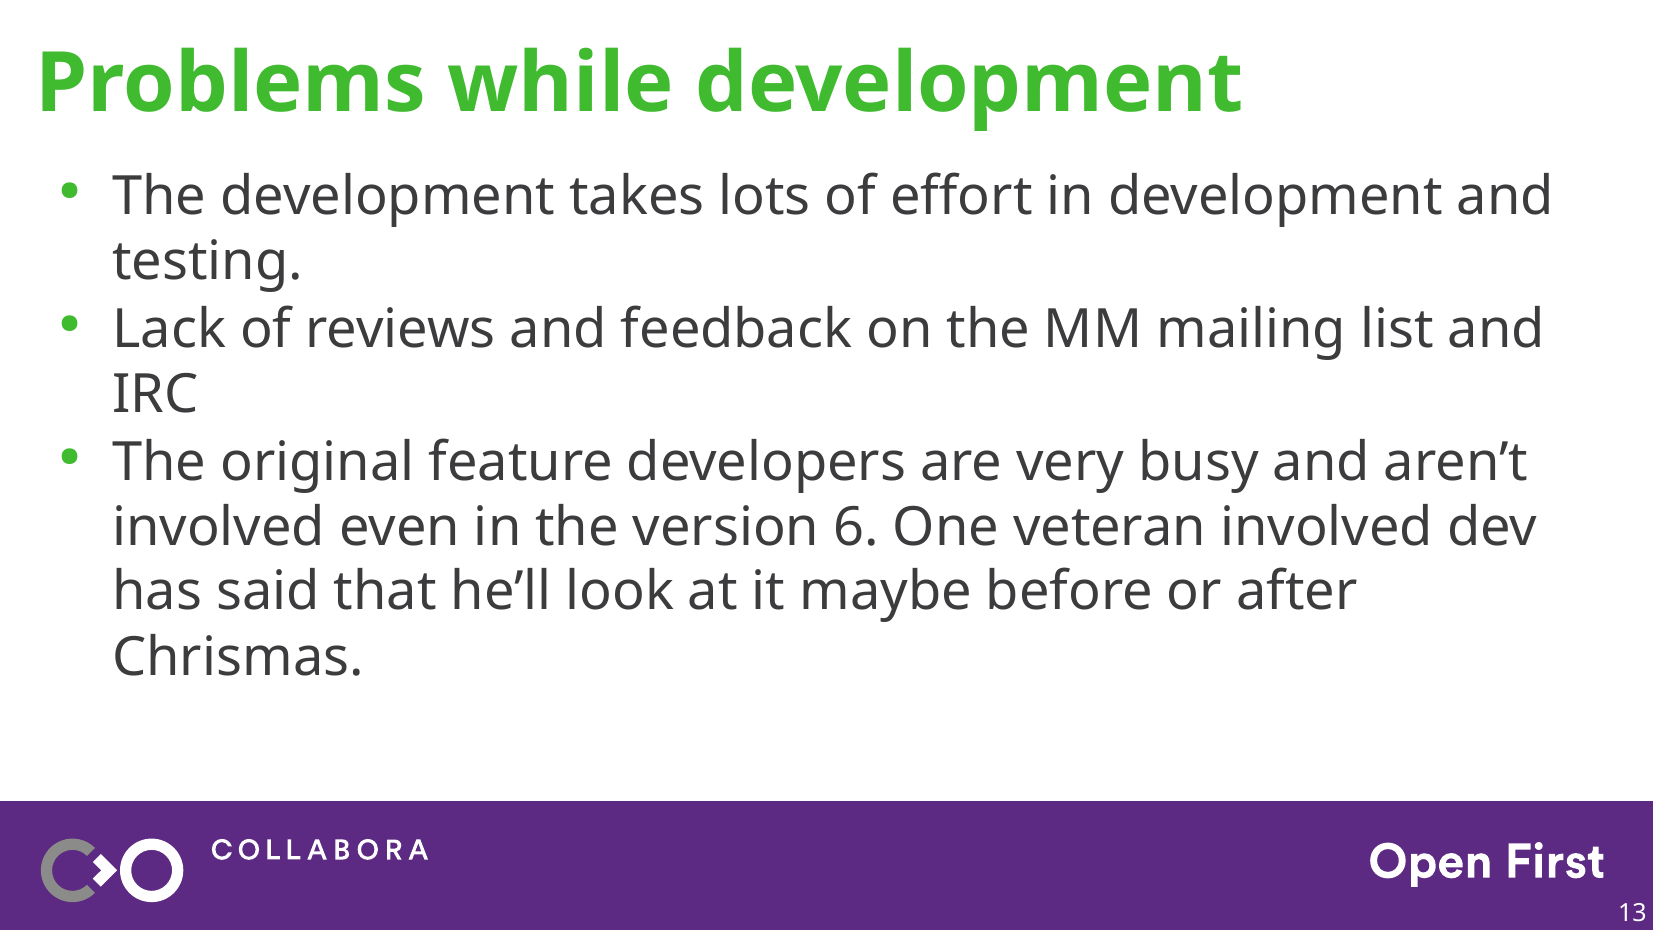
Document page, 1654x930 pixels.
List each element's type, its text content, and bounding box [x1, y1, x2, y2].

list The development takes lots of effort in development and testing. Lack of reviews and feedback on the MM mailing list and IRC The original feature developers are very busy and aren’t involved even in the version 6. One veteran involved dev has said that he’ll look at it maybe before or after Chrismas. [41, 160, 1613, 804]
title Problems while development [35, 28, 1608, 192]
